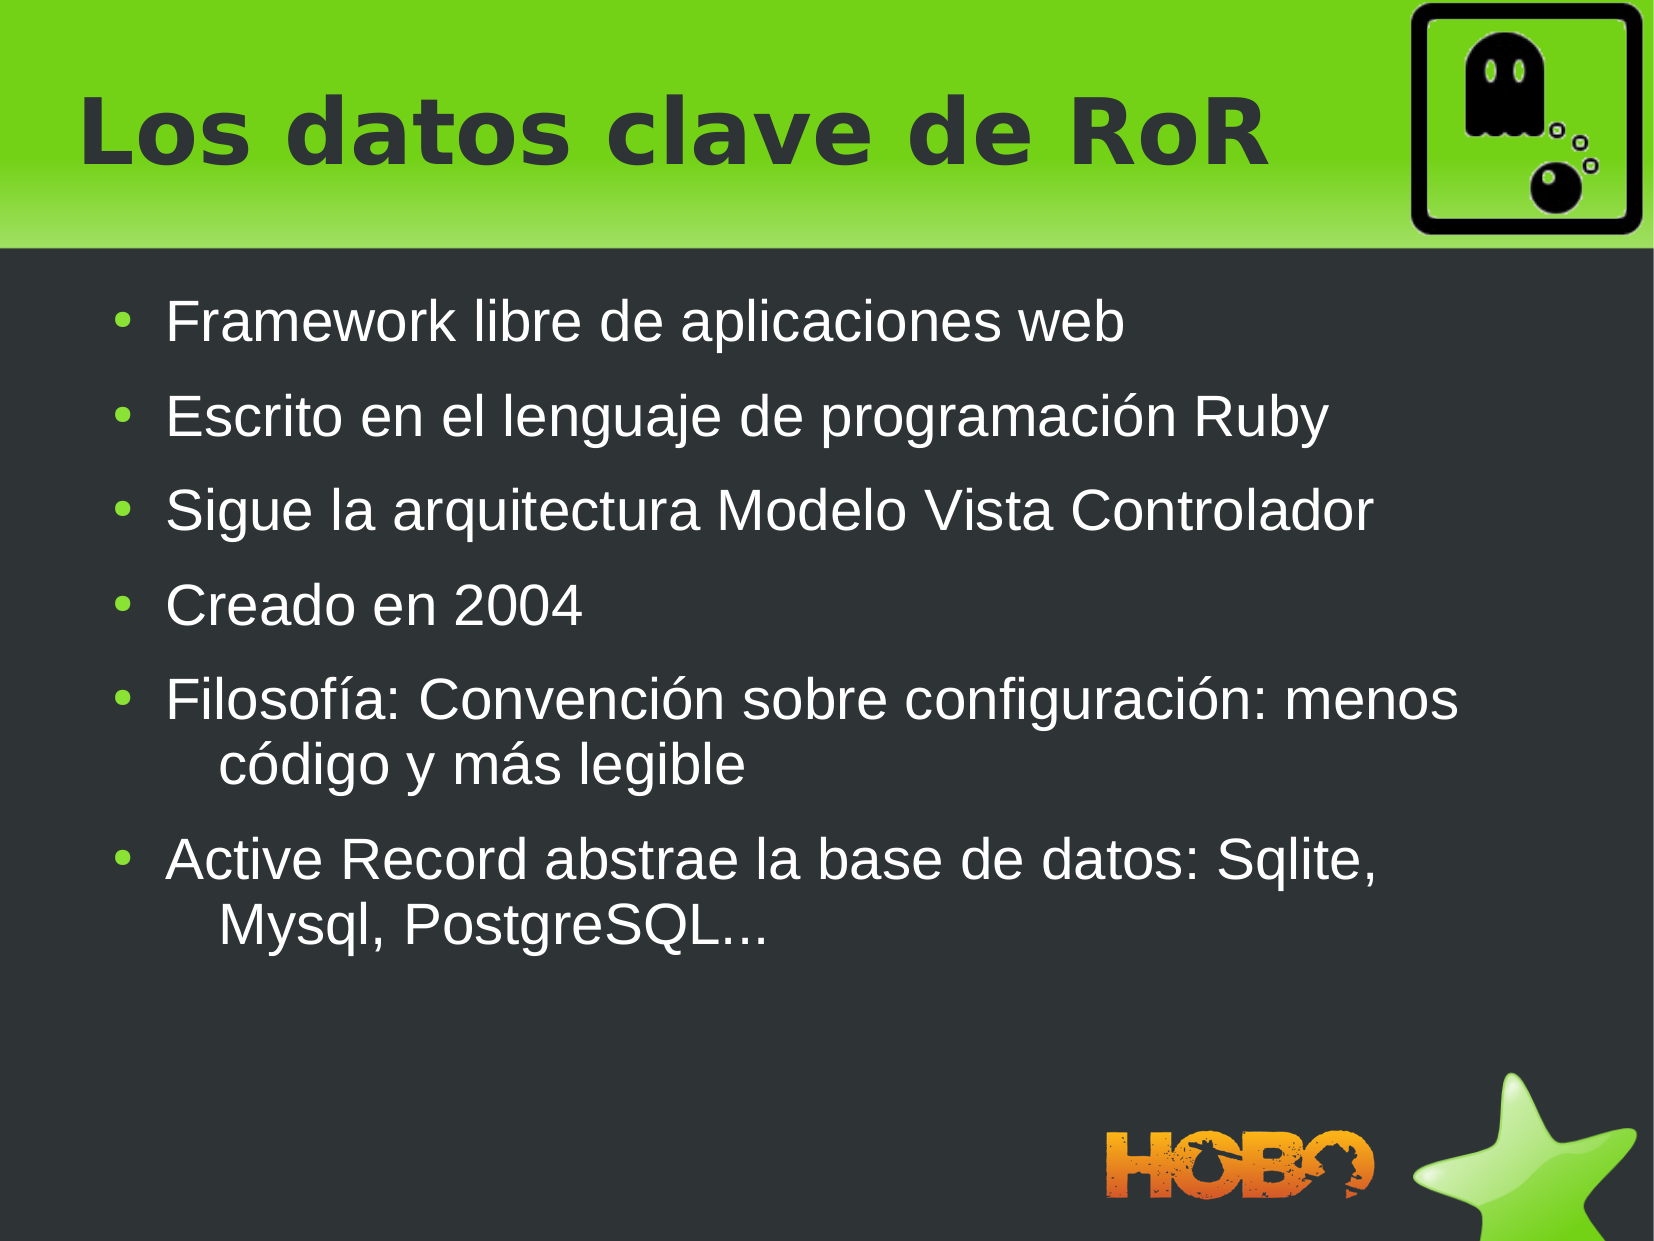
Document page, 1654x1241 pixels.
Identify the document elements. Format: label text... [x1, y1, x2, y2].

title Los datos clave de RoR [76, 36, 1565, 229]
picture [0, 0, 1654, 1241]
list Framework libre de aplicaciones web Escrito en el lenguaje de programación Ruby Sigue la arquitectura Modelo Vista Controlador Creado en 2004 Filosofía: Convención sobre configuración: menos código y más legible Active Record abstrae la base de datos: Sqlite, Mysql, PostgreSQL... [76, 288, 1565, 1093]
